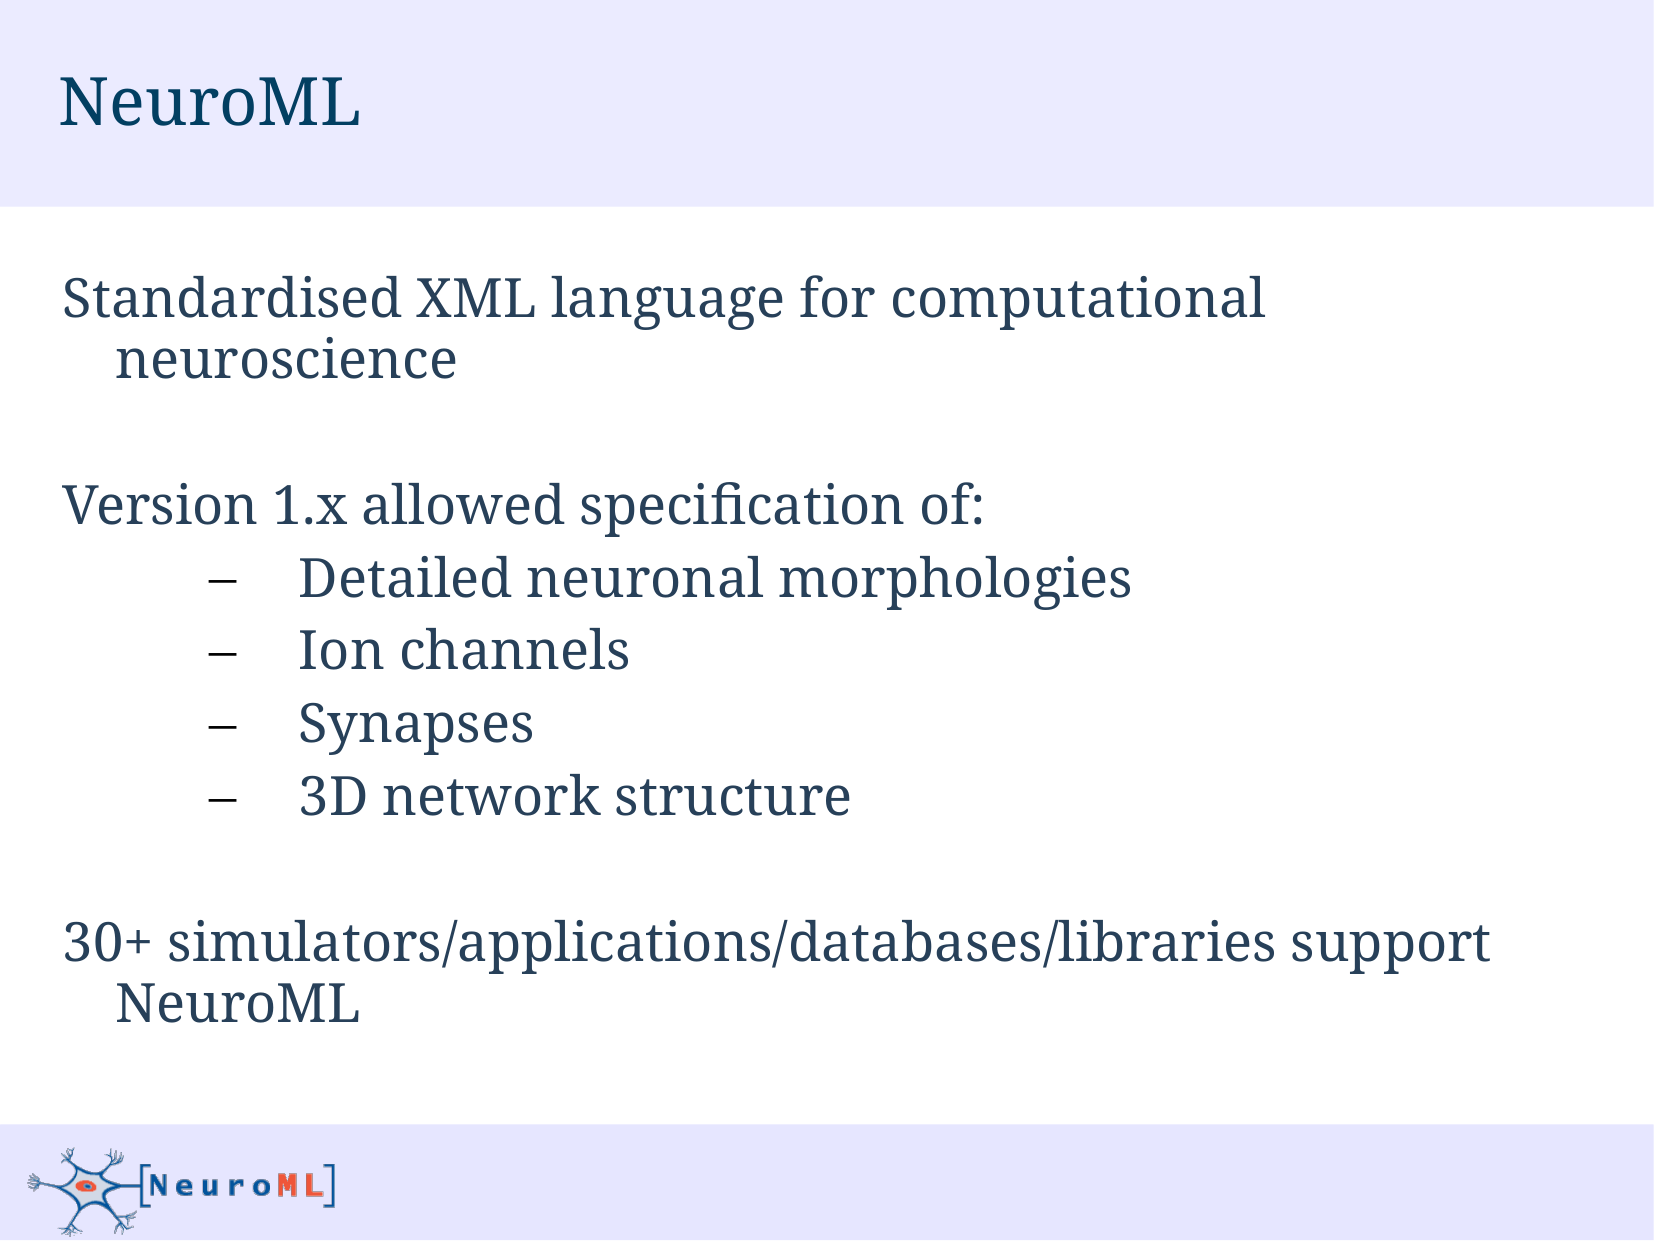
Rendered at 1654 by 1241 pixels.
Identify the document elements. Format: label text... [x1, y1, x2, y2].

title NeuroML [59, 14, 1595, 192]
picture [27, 1147, 335, 1237]
list Standardised XML language for computational neuroscience Version 1.x allowed specification of: Detailed neuronal morphologies Ion channels Synapses 3D network structure 30+ simulators/applications/databases/libraries support NeuroML [59, 265, 1610, 1180]
